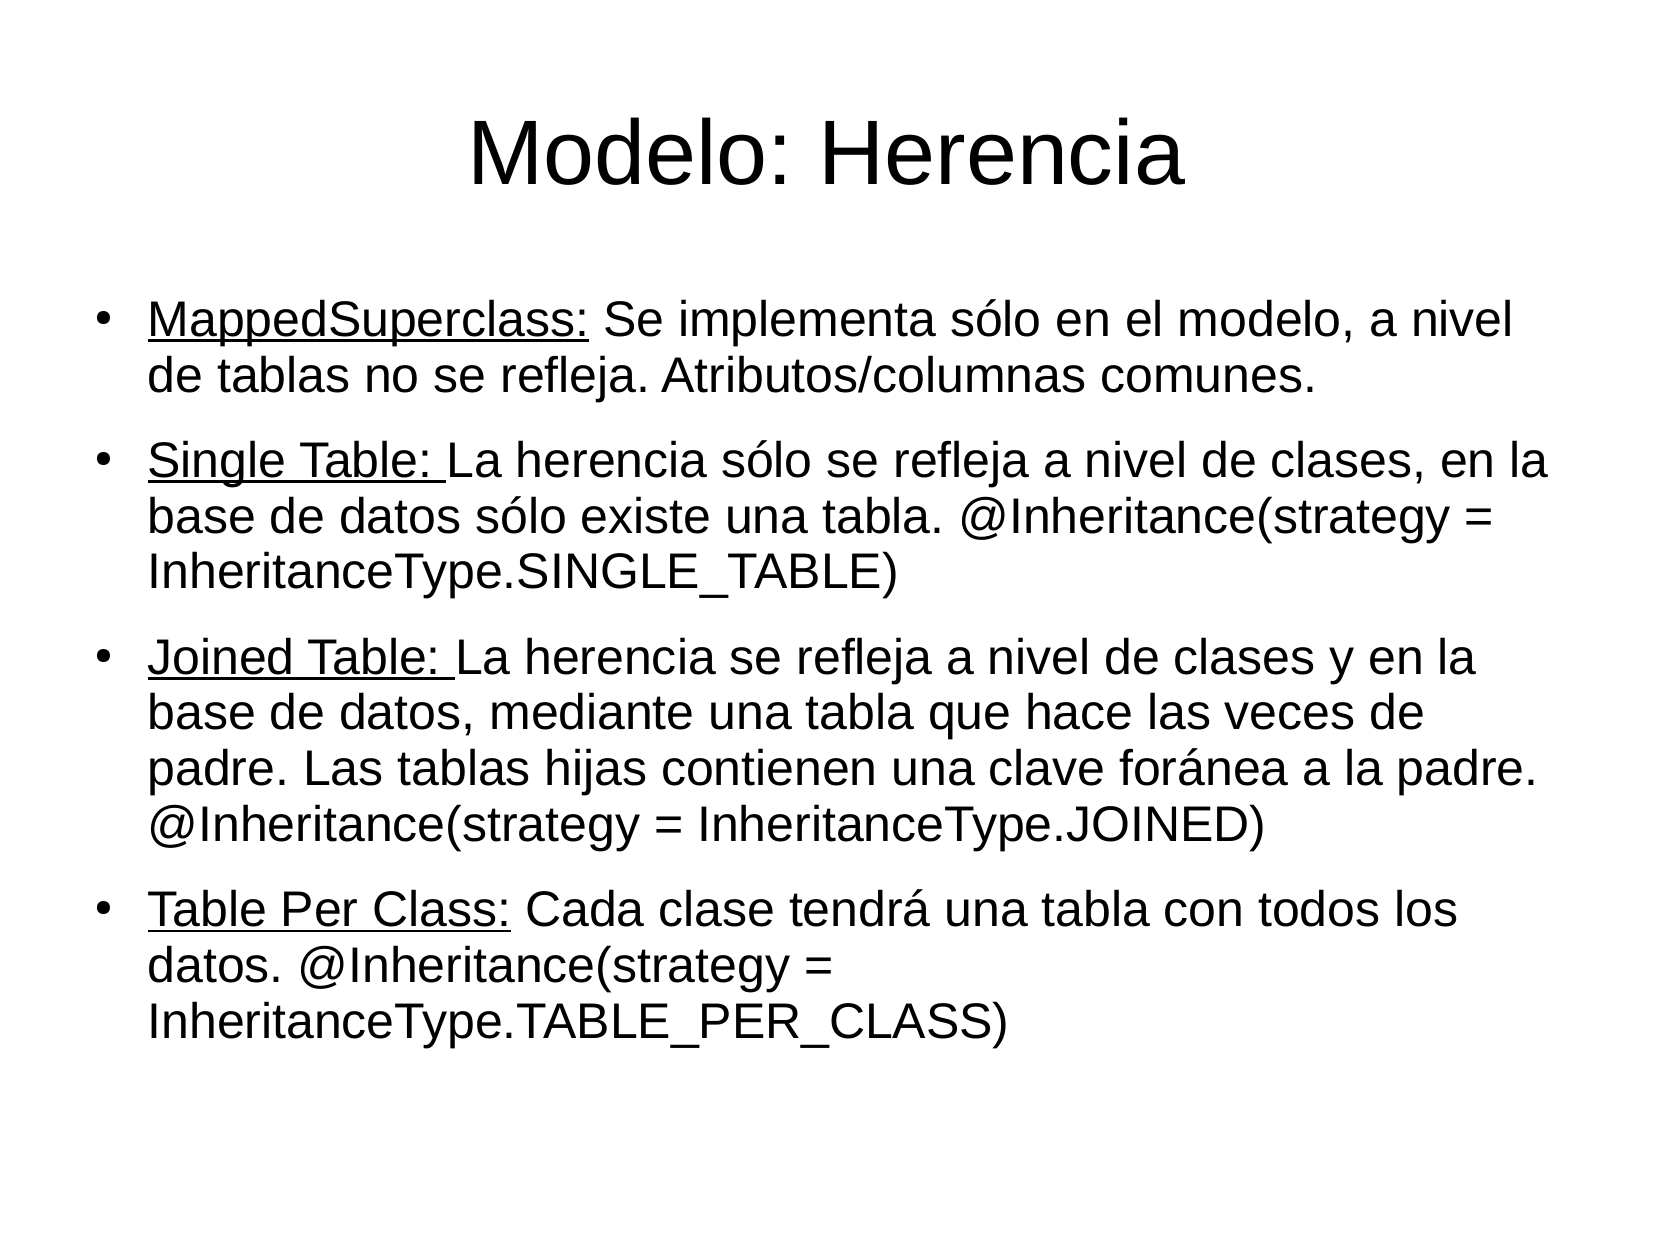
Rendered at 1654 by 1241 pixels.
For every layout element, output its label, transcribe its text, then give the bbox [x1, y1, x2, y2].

title Modelo: Herencia [82, 49, 1571, 257]
list MappedSuperclass: Se implementa sólo en el modelo, a nivel de tablas no se refleja. Atributos/columnas comunes. Single Table: La herencia sólo se refleja a nivel de clases, en la base de datos sólo existe una tabla. @Inheritance(strategy = InheritanceType.SINGLE_TABLE) Joined Table: La herencia se refleja a nivel de clases y en la base de datos, mediante una tabla que hace las veces de padre. Las tablas hijas contienen una clave foránea a la padre. @Inheritance(strategy = InheritanceType.JOINED) Table Per Class: Cada clase tendrá una tabla con todos los datos. @Inheritance(strategy = InheritanceType.TABLE_PER_CLASS) [76, 291, 1565, 1110]
